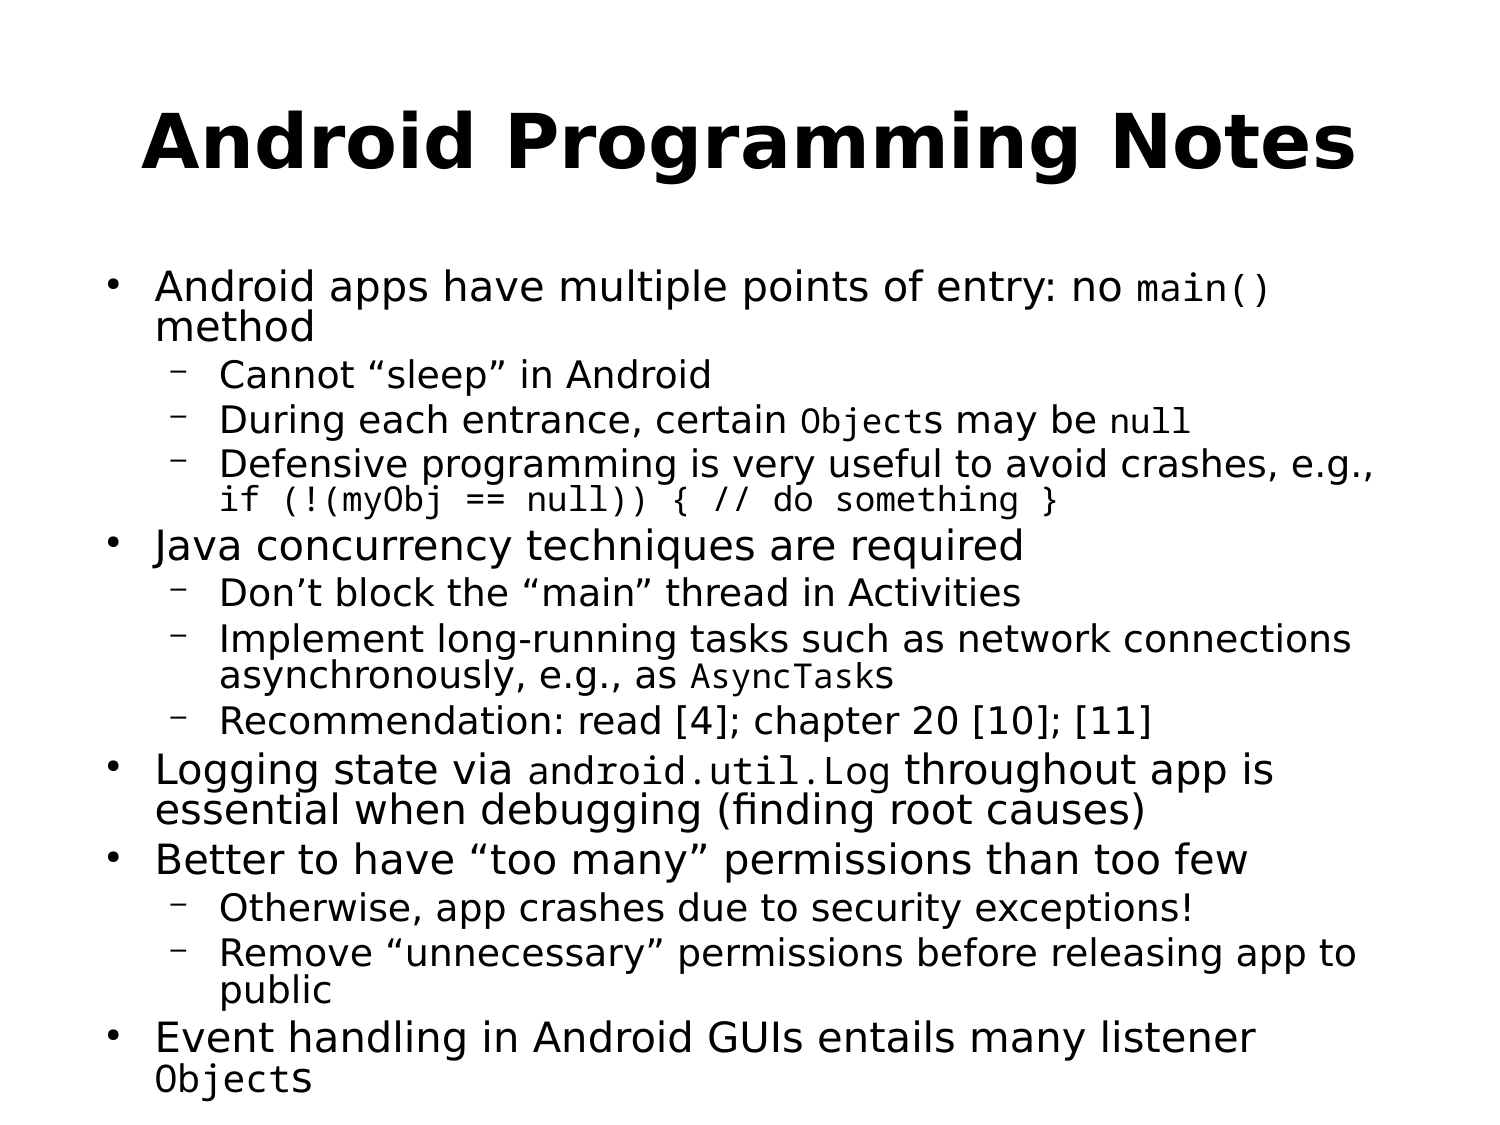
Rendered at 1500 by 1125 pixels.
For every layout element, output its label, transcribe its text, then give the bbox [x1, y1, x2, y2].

title Android Programming Notes [75, 45, 1426, 233]
list Android apps have multiple points of entry: no main() method Cannot “sleep” in Android During each entrance, certain Objects may be null Defensive programming is very useful to avoid crashes, e.g., if (!(myObj == null)) { // do something } Java concurrency techniques are required Don’t block the “main” thread in Activities Implement long-running tasks such as network connections asynchronously, e.g., as AsyncTasks Recommendation: read [4]; chapter 20 [10]; [11] Logging state via android.util.Log throughout app is essential when debugging (finding root causes) Better to have “too many” permissions than too few Otherwise, app crashes due to security exceptions! Remove “unnecessary” permissions before releasing app to public Event handling in Android GUIs entails many listener Objects [75, 262, 1426, 1125]
